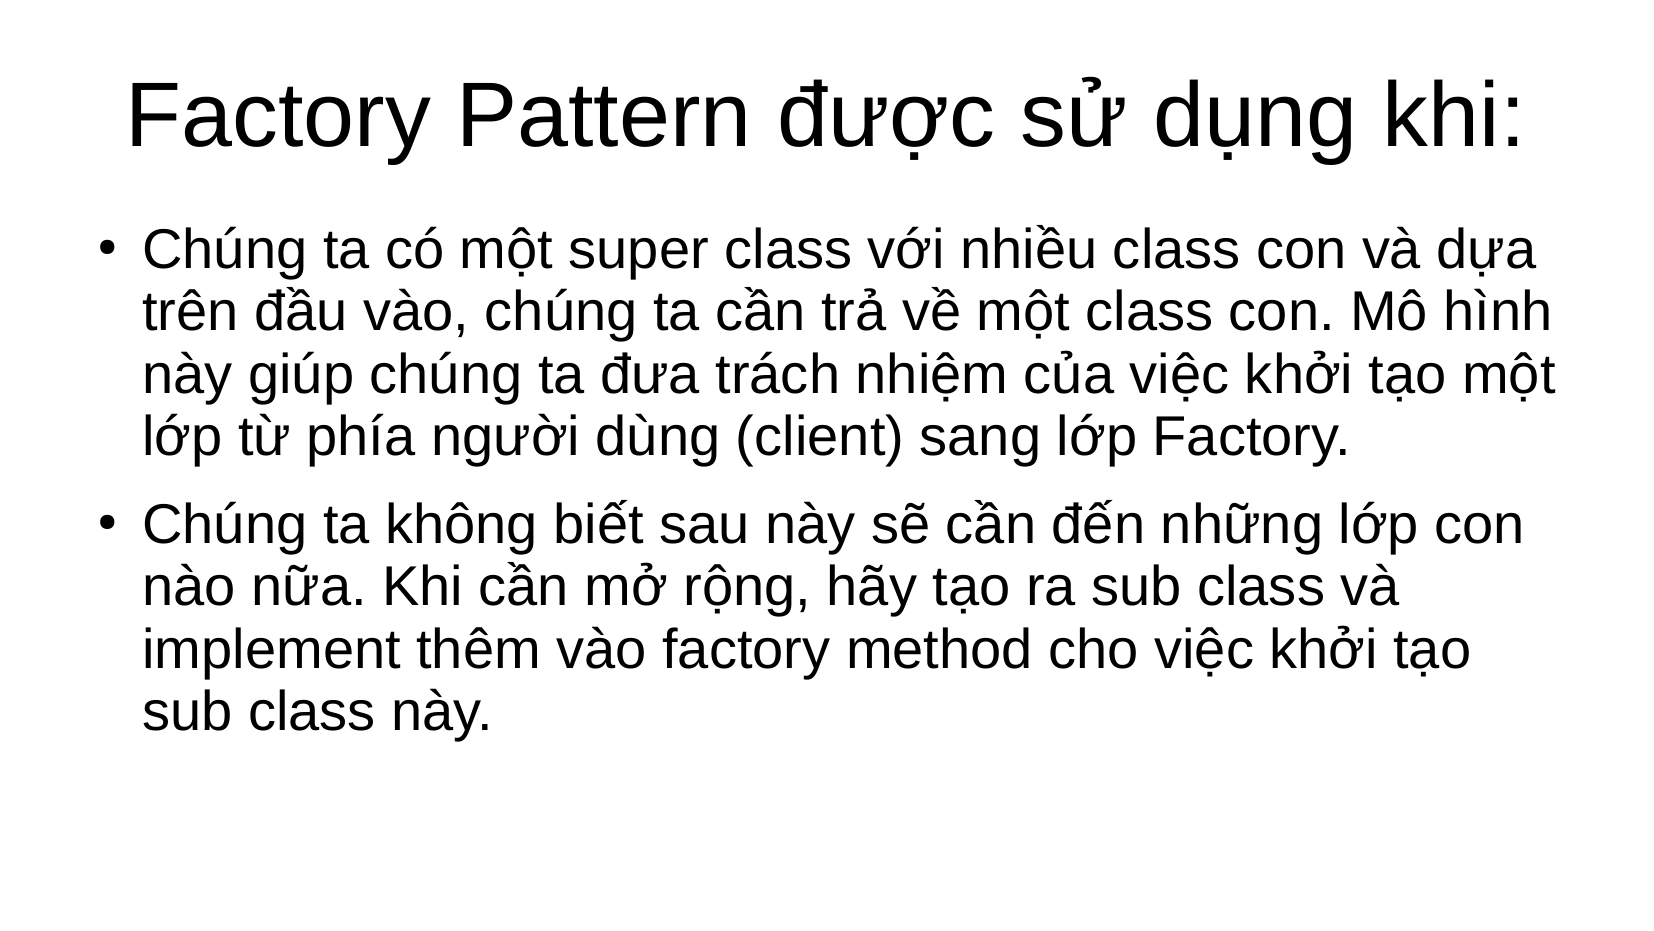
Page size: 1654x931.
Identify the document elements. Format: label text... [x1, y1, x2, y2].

list Chúng ta có một super class với nhiều class con và dựa trên đầu vào, chúng ta cần trả về một class con. Mô hình này giúp chúng ta đưa trách nhiệm của việc khởi tạo một lớp từ phía người dùng (client) sang lớp Factory. Chúng ta không biết sau này sẽ cần đến những lớp con nào nữa. Khi cần mở rộng, hãy tạo ra sub class và implement thêm vào factory method cho việc khởi tạo sub class này. [82, 217, 1571, 758]
title Factory Pattern được sử dụng khi: [82, 37, 1571, 193]
